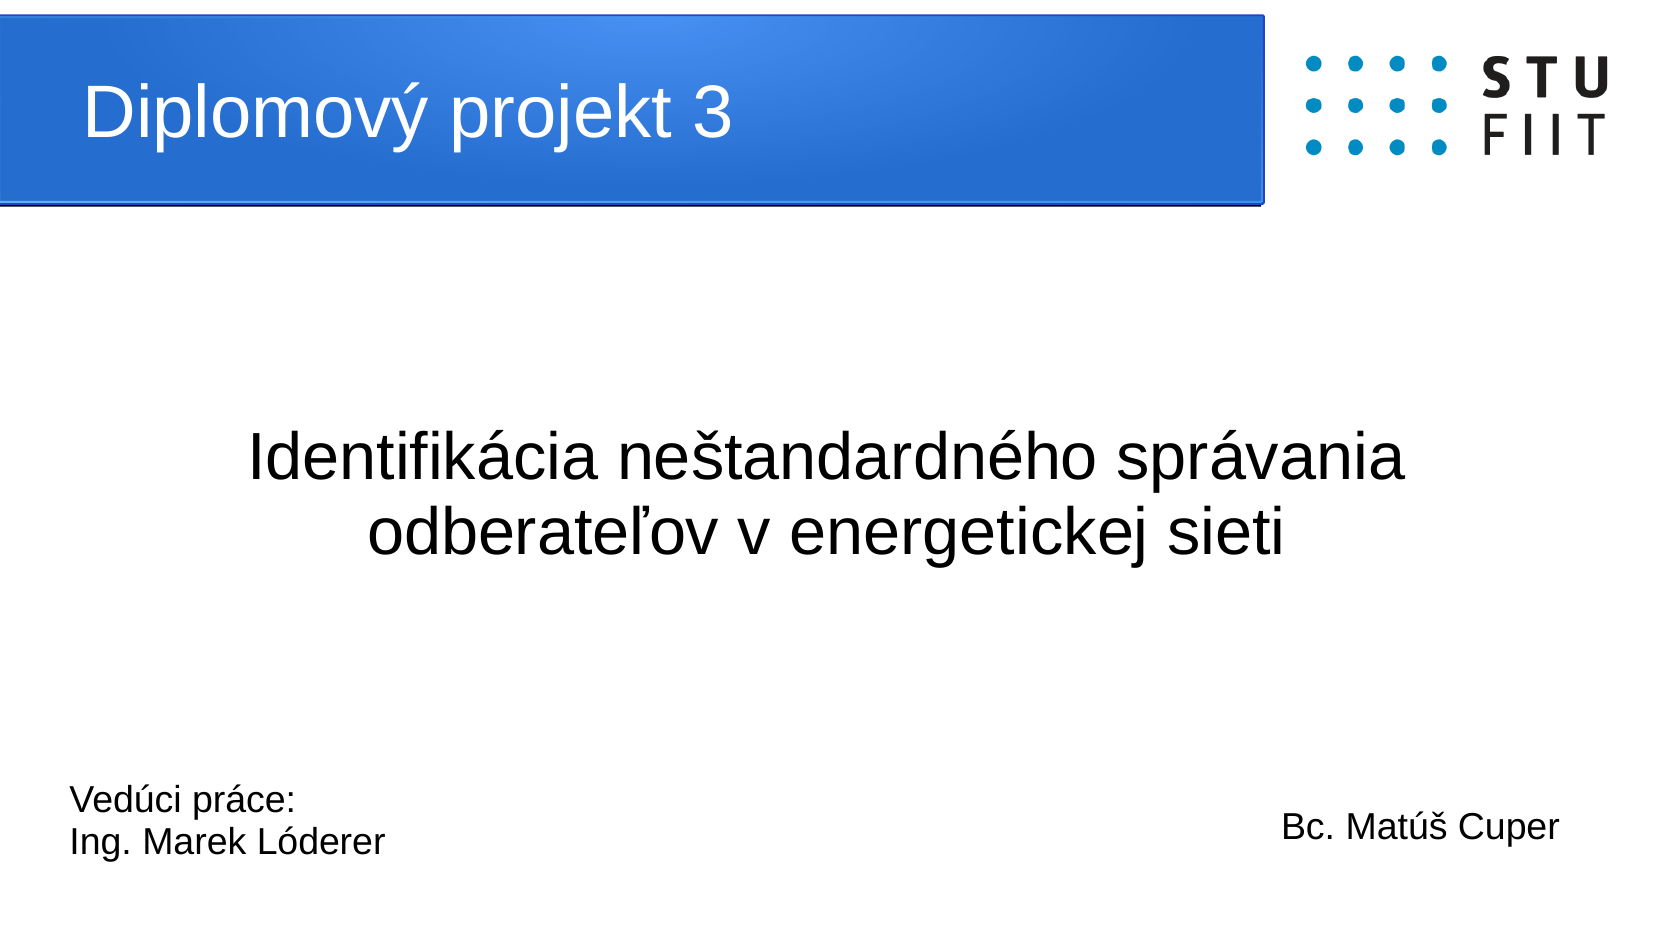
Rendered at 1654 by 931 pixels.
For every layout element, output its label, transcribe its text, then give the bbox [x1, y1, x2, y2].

title Diplomový projekt 3 [82, 35, 1235, 189]
text_box Bc. Matúš Cuper [1266, 798, 1576, 856]
text_box Vedúci práce: Ing. Marek Lóderer [54, 771, 401, 871]
picture [1275, 14, 1636, 196]
subtitle Identifikácia neštandardného správania odberateľov v energetickej sieti [82, 224, 1571, 764]
